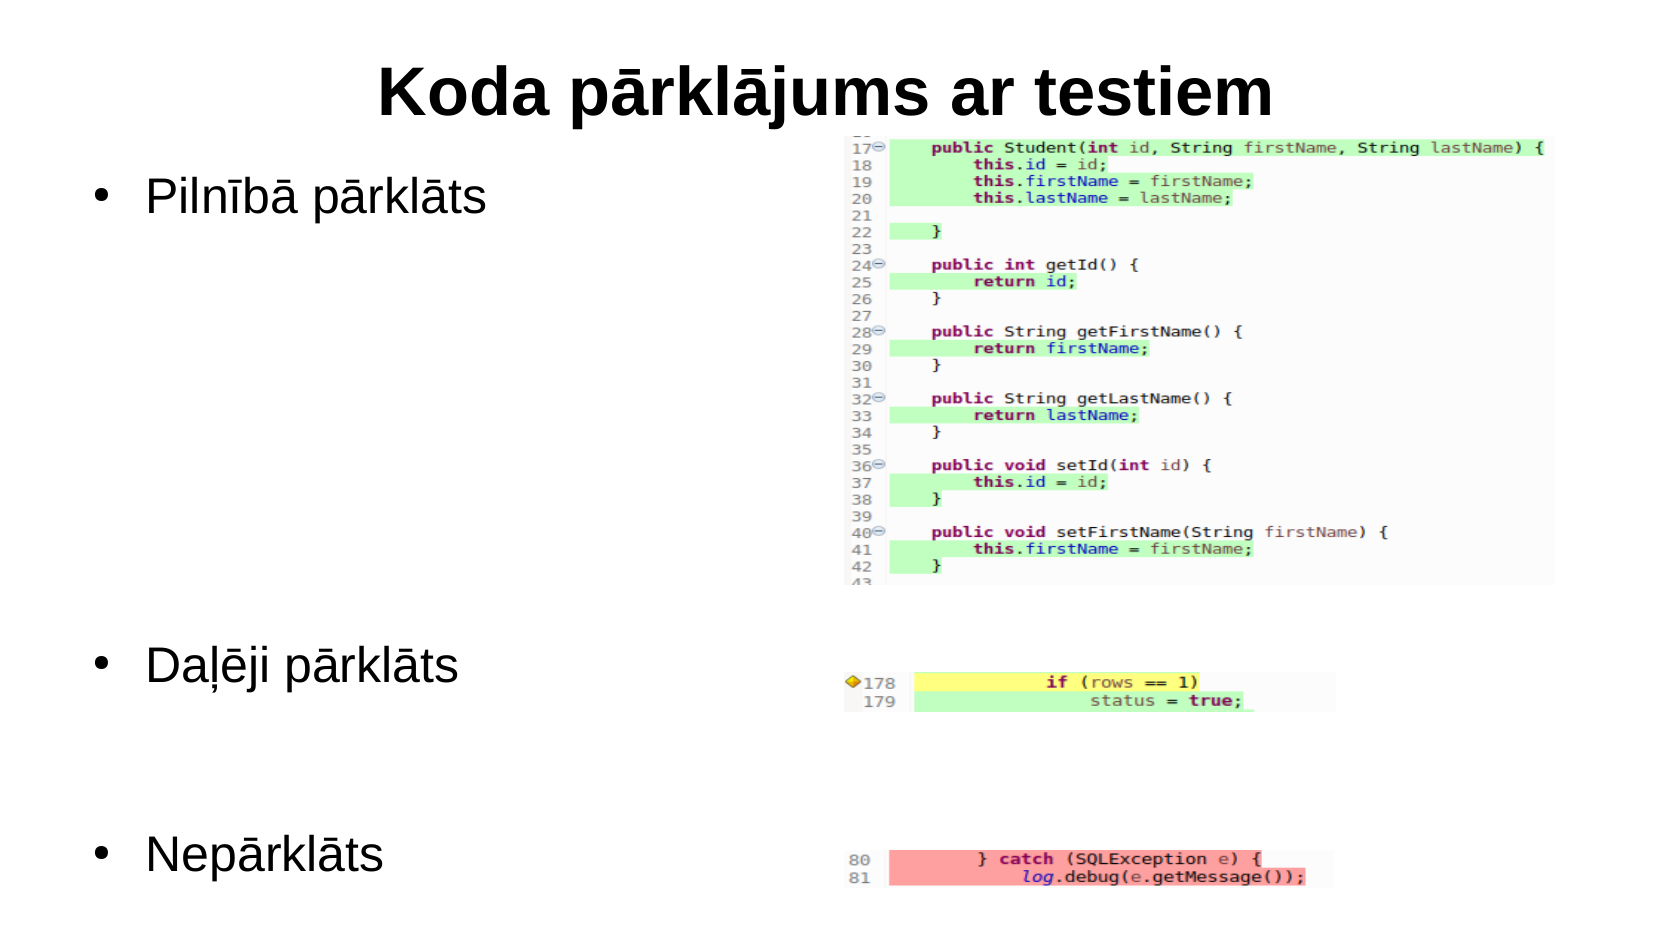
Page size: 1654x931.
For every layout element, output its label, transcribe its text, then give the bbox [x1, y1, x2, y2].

picture [844, 136, 1555, 585]
title Koda pārklājums ar testiem [82, 37, 1571, 147]
picture [844, 850, 1334, 888]
list Pilnībā pārklāts Daļēji pārklāts Nepārklāts [75, 168, 786, 889]
picture [844, 672, 1336, 712]
